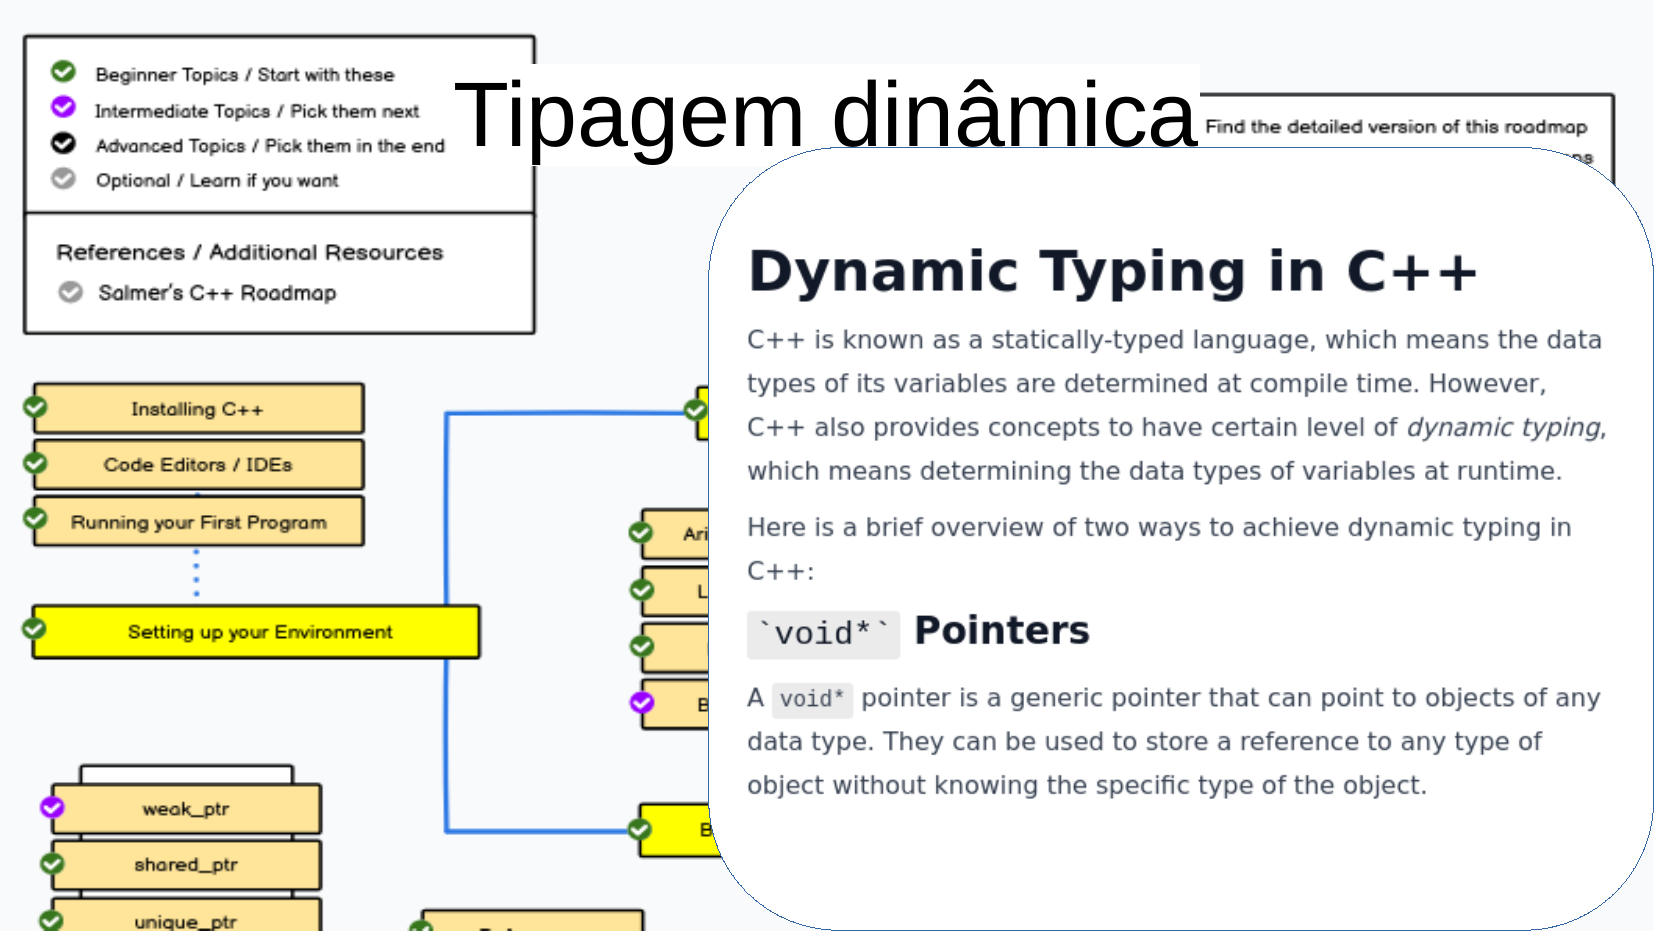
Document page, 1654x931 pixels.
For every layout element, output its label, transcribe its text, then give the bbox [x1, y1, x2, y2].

title Tipagem dinâmica [82, 37, 1571, 193]
picture [0, 0, 1654, 931]
picture [1531, 813, 1654, 931]
picture [738, 233, 1621, 827]
text_box [708, 147, 1654, 931]
